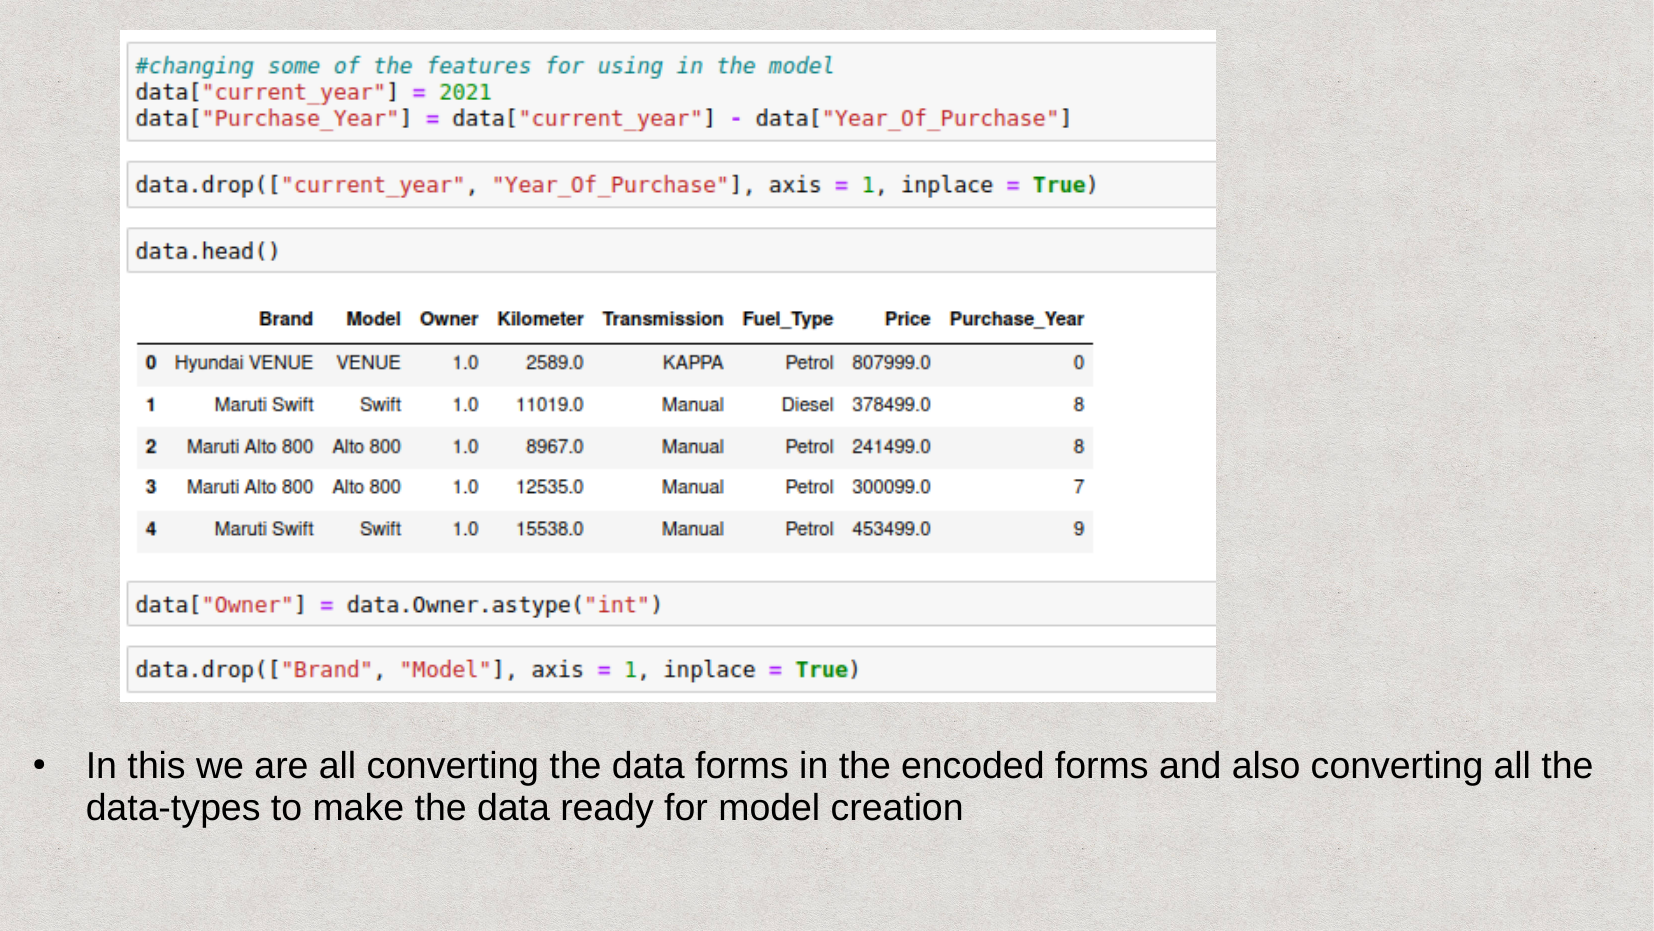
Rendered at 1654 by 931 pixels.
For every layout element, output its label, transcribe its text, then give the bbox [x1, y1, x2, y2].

picture [0, 0, 1654, 931]
list In this we are all converting the data forms in the encoded forms and also converting all the data-types to make the data ready for model creation [15, 15, 1636, 916]
